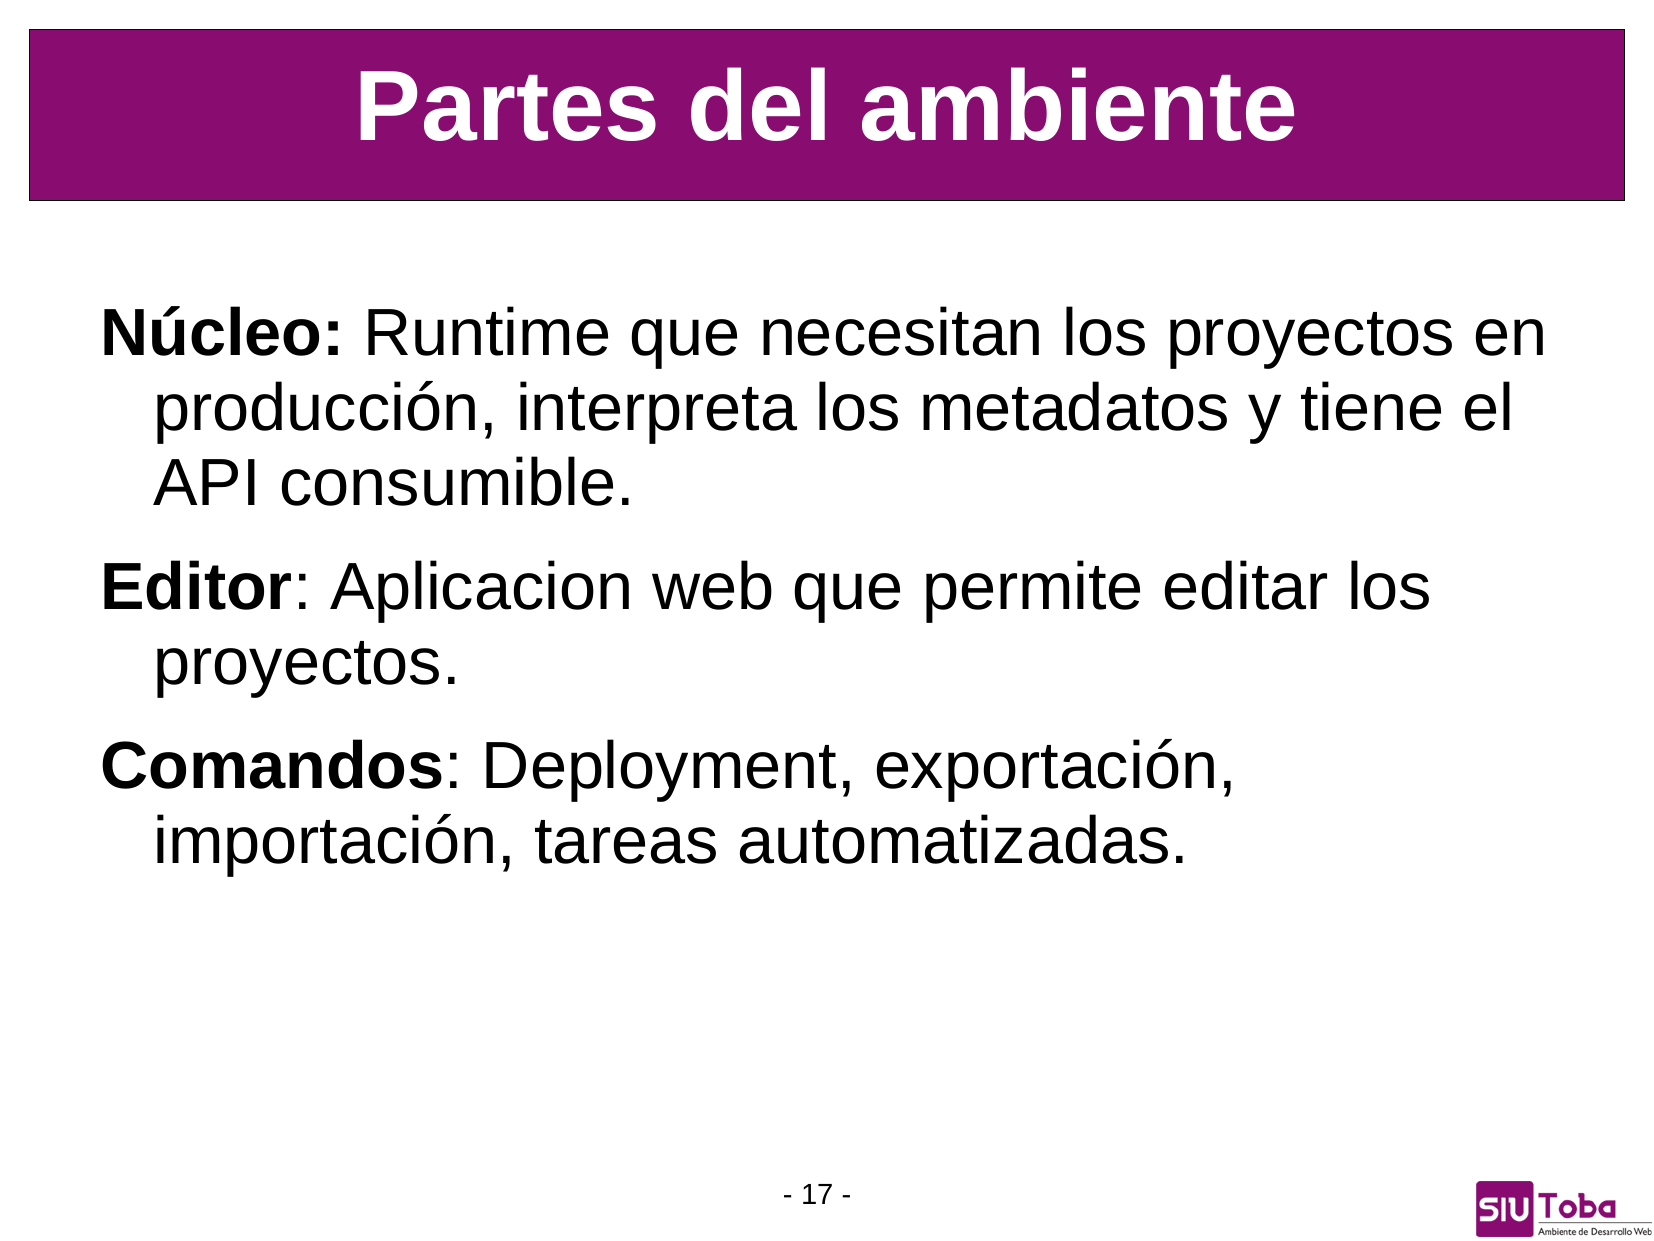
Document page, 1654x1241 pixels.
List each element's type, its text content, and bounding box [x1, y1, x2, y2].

picture [1476, 1181, 1652, 1237]
list Núcleo: Runtime que necesitan los proyectos en producción, interpreta los metadatos y tiene el API consumible. Editor: Aplicacion web que permite editar los proyectos. Comandos: Deployment, exportación, importación, tareas automatizadas. [82, 295, 1565, 1109]
title Partes del ambiente [59, 47, 1595, 166]
